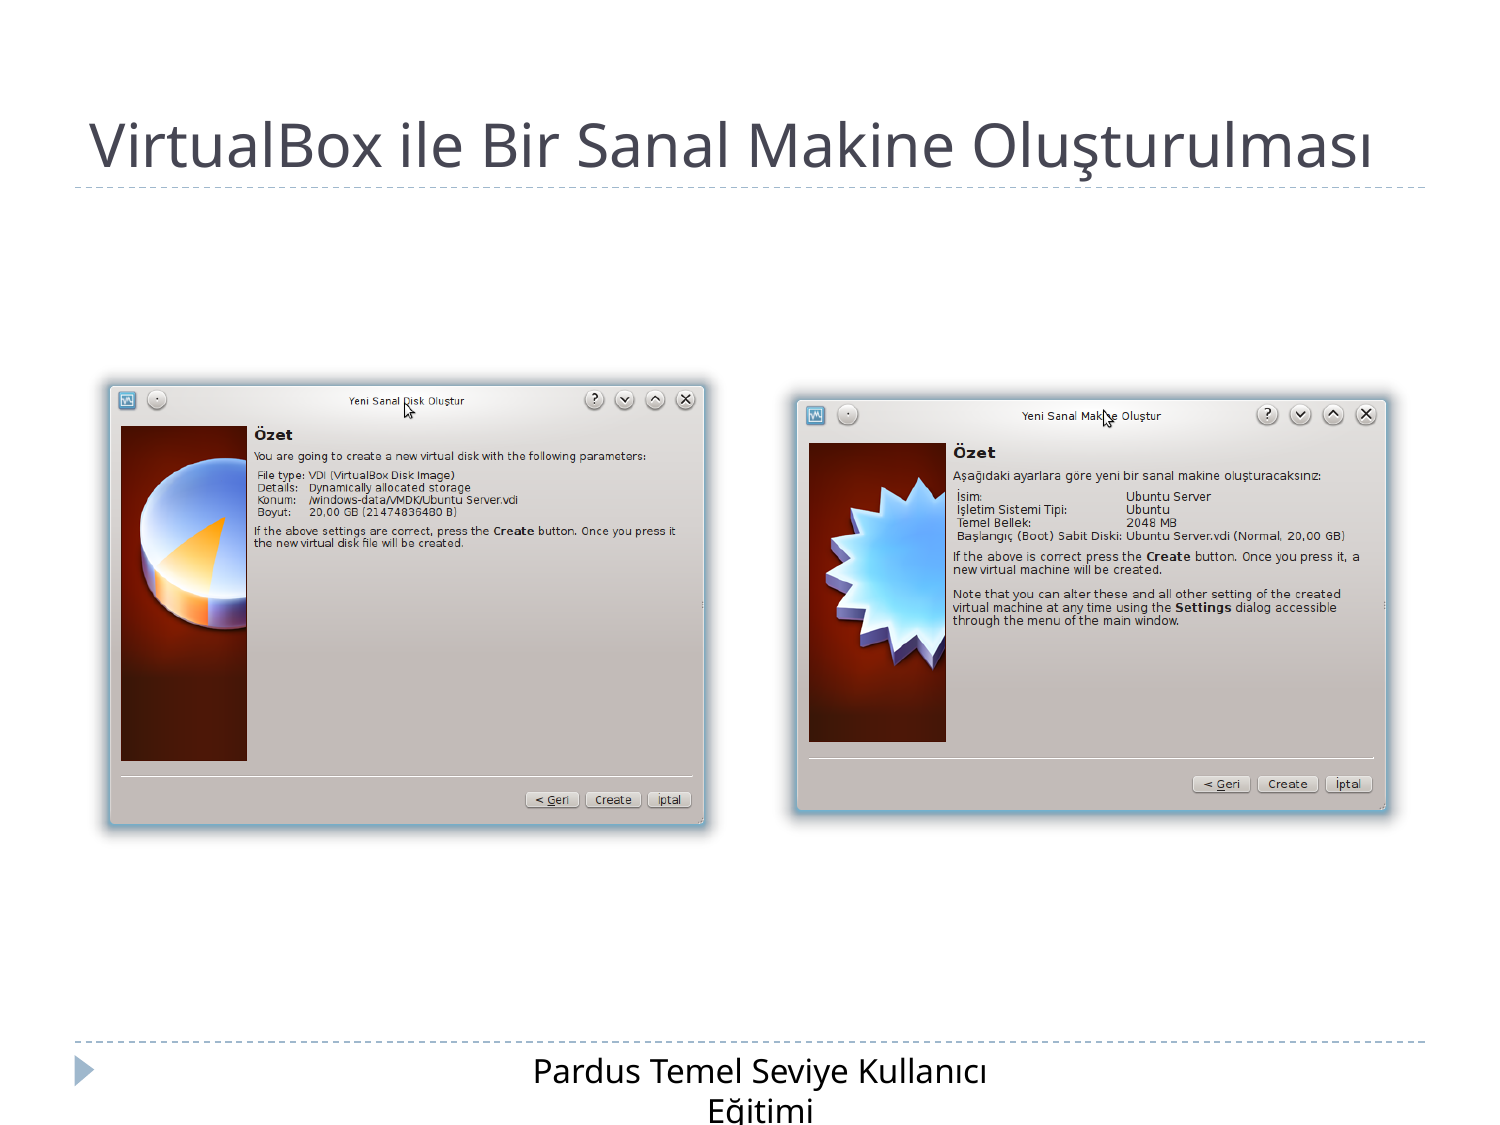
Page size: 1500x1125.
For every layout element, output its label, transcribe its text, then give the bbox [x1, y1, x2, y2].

title VirtualBox ile Bir Sanal Makine Oluşturulması [75, 37, 1425, 188]
picture [75, 351, 738, 858]
picture [759, 362, 1423, 847]
